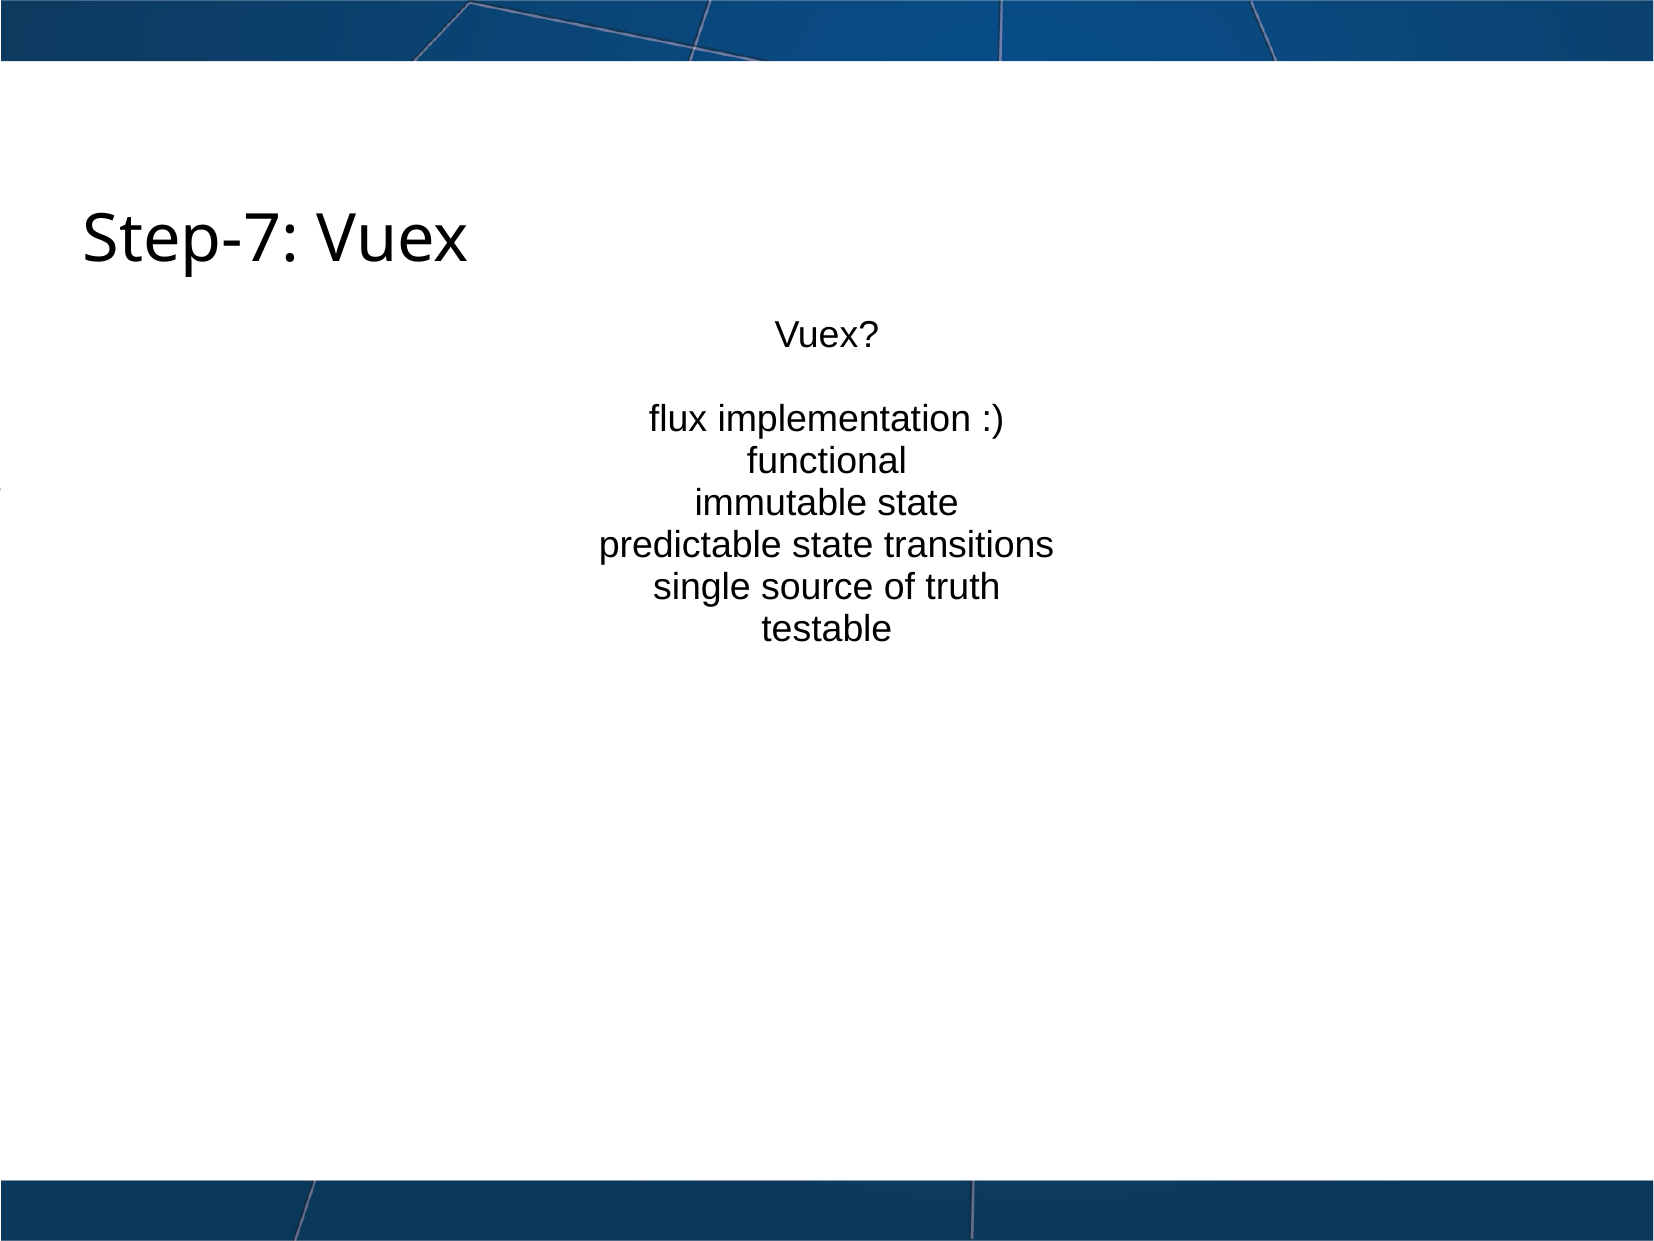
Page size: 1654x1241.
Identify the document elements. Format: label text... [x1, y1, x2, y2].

text_box Vuex? flux implementation :) functional immutable state predictable state transitions single source of truth testable [433, 305, 1221, 1079]
picture [0, 0, 1654, 1241]
title Step-7: Vuex [82, 139, 1571, 332]
